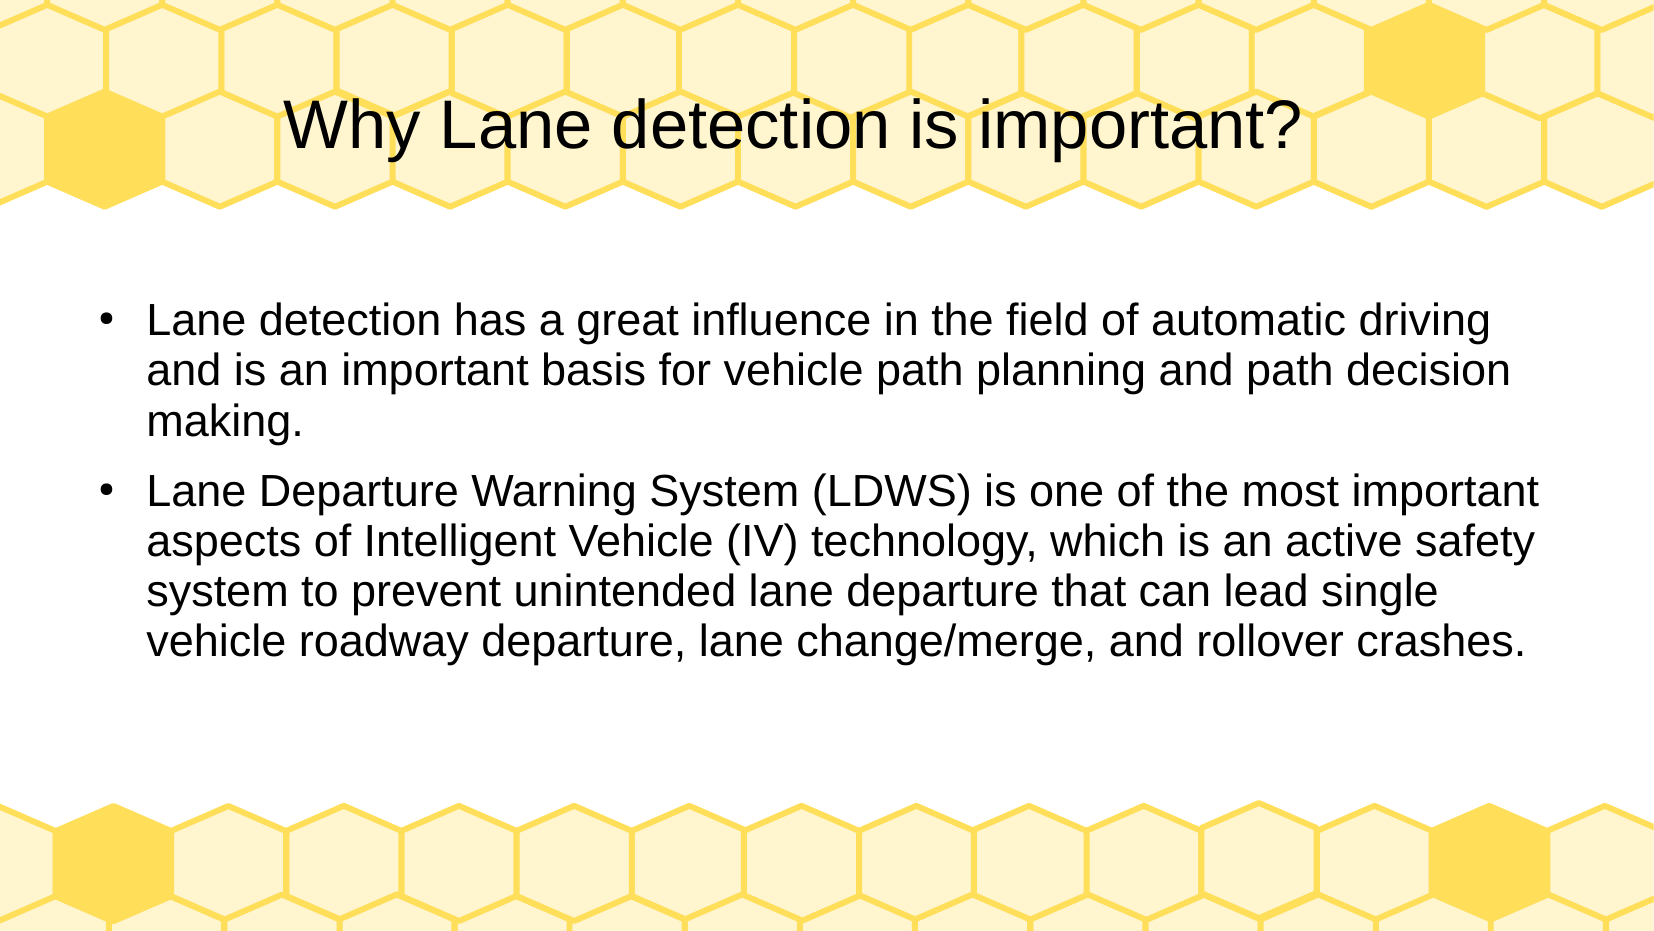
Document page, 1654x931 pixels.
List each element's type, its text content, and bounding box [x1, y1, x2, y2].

list Lane detection has a great influence in the field of automatic driving and is an important basis for vehicle path planning and path decision making. Lane Departure Warning System (LDWS) is one of the most important aspects of Intelligent Vehicle (IV) technology, which is an active safety system to prevent unintended lane departure that can lead single vehicle roadway departure, lane change/merge, and rollover crashes. [82, 225, 1571, 700]
title Why Lane detection is important? [49, 62, 1538, 188]
